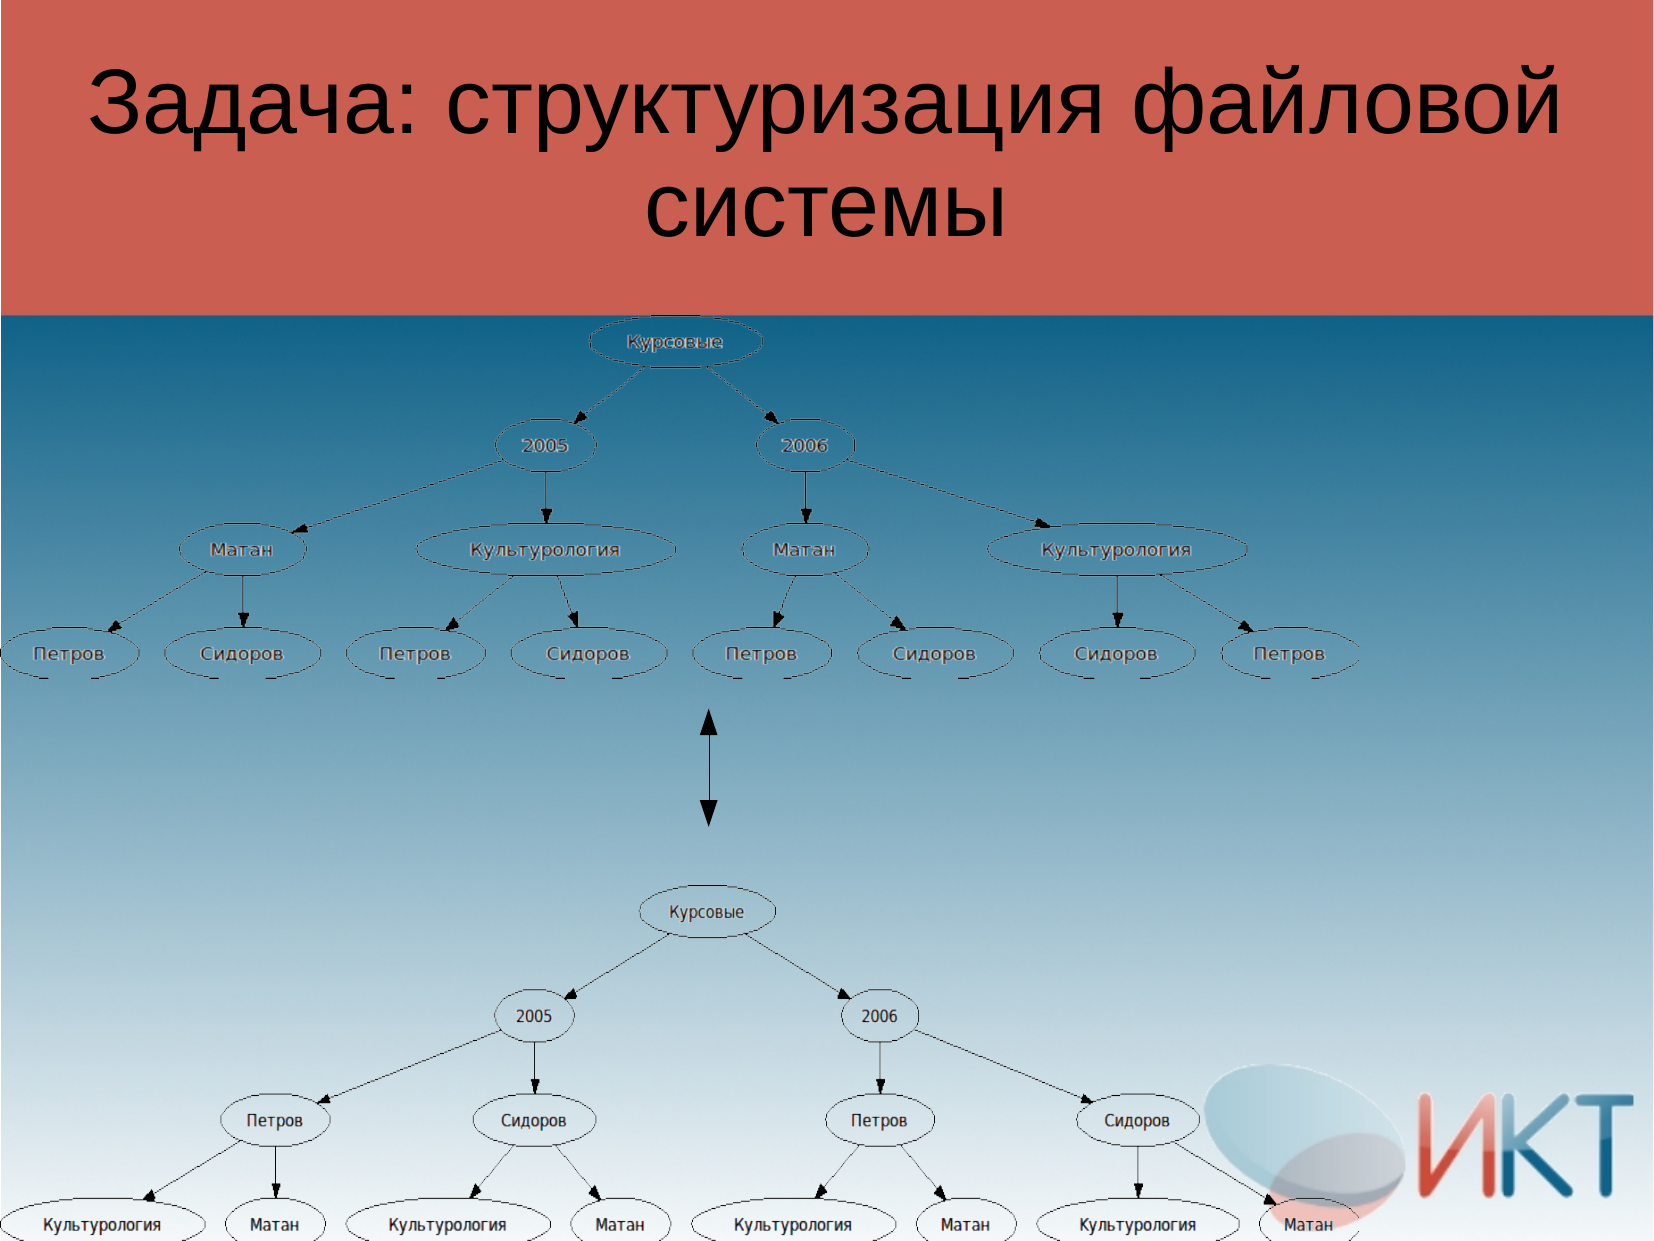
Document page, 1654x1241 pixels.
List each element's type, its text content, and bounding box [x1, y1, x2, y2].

picture [0, 0, 1654, 1241]
title Задача: структуризация файловой системы [82, 49, 1571, 257]
